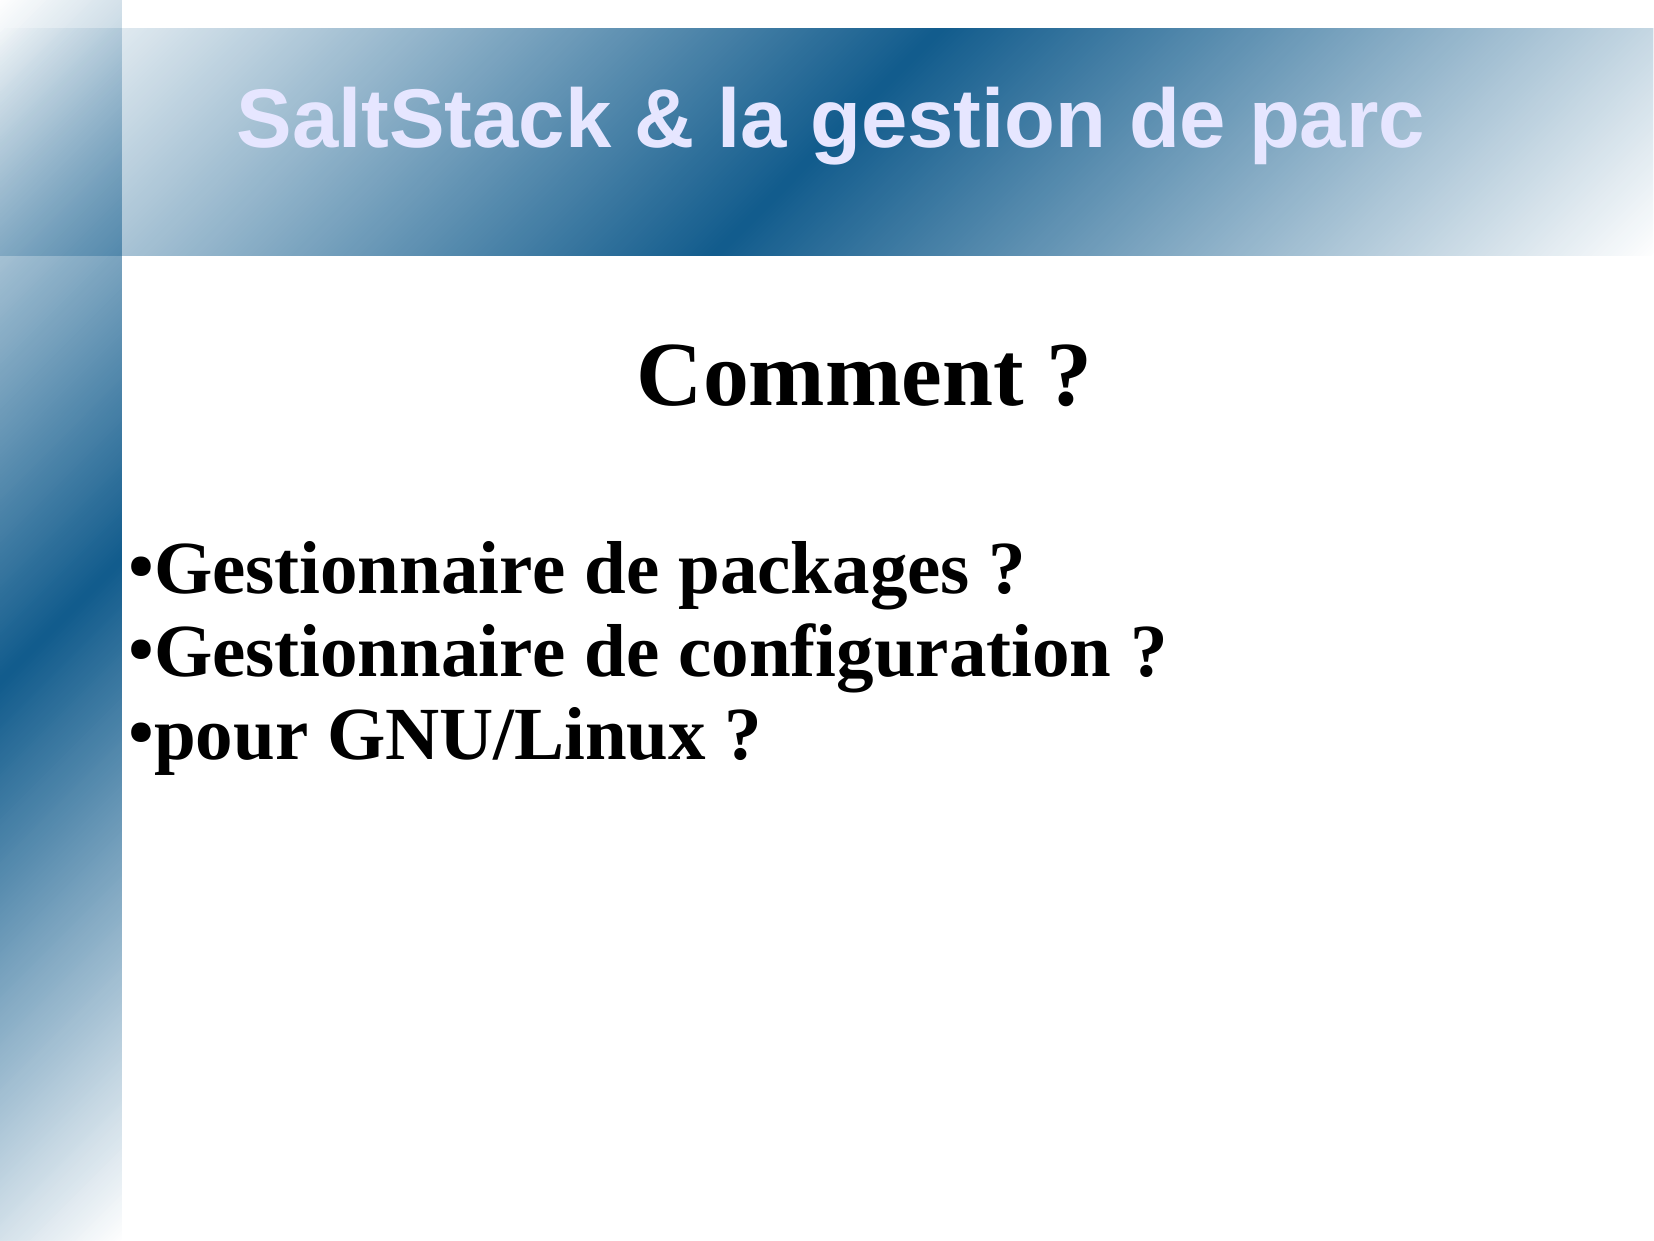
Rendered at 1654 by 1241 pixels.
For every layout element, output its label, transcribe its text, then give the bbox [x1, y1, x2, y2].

subtitle Comment ? Gestionnaire de packages ? Gestionnaire de configuration ? pour GNU/Linux ? [127, 323, 1603, 1128]
title SaltStack & la gestion de parc [125, 71, 1538, 165]
